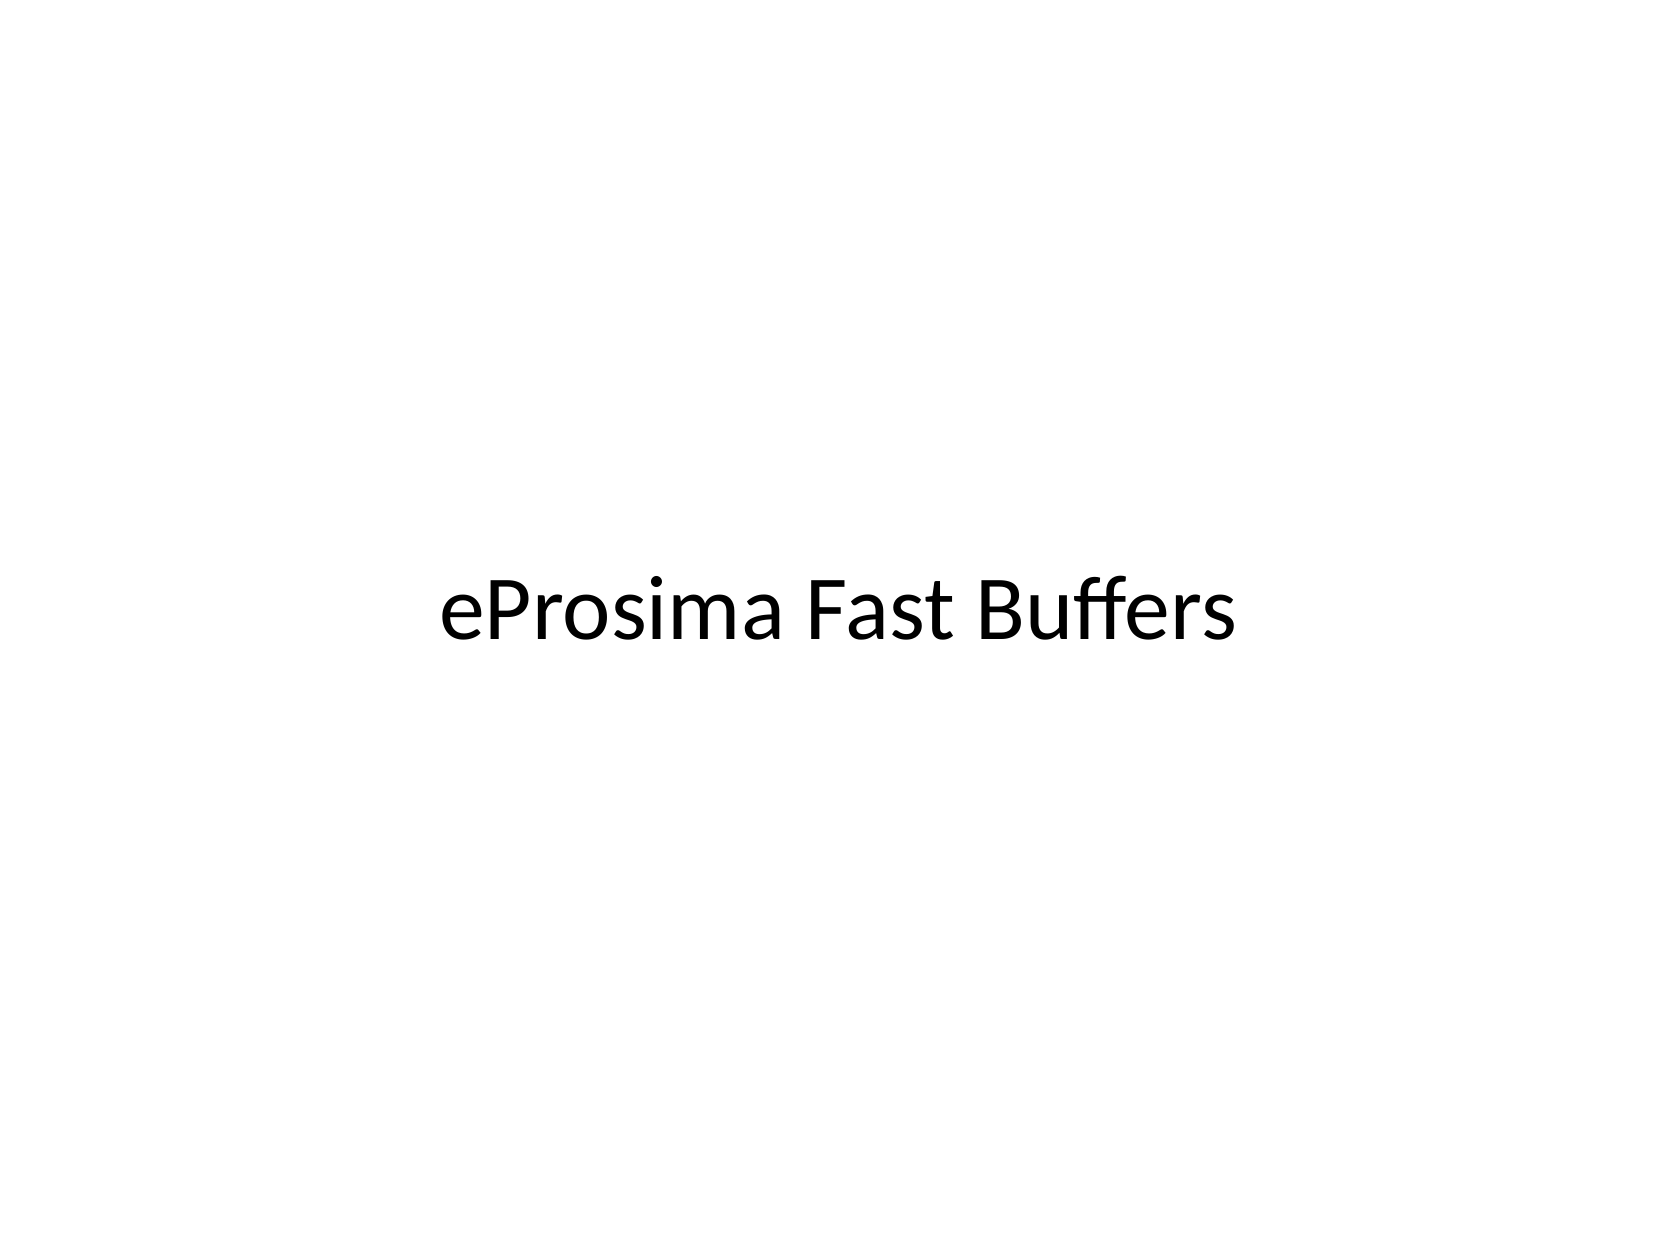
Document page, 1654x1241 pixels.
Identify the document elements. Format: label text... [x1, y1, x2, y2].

title eProsima Fast Buffers [94, 513, 1583, 721]
